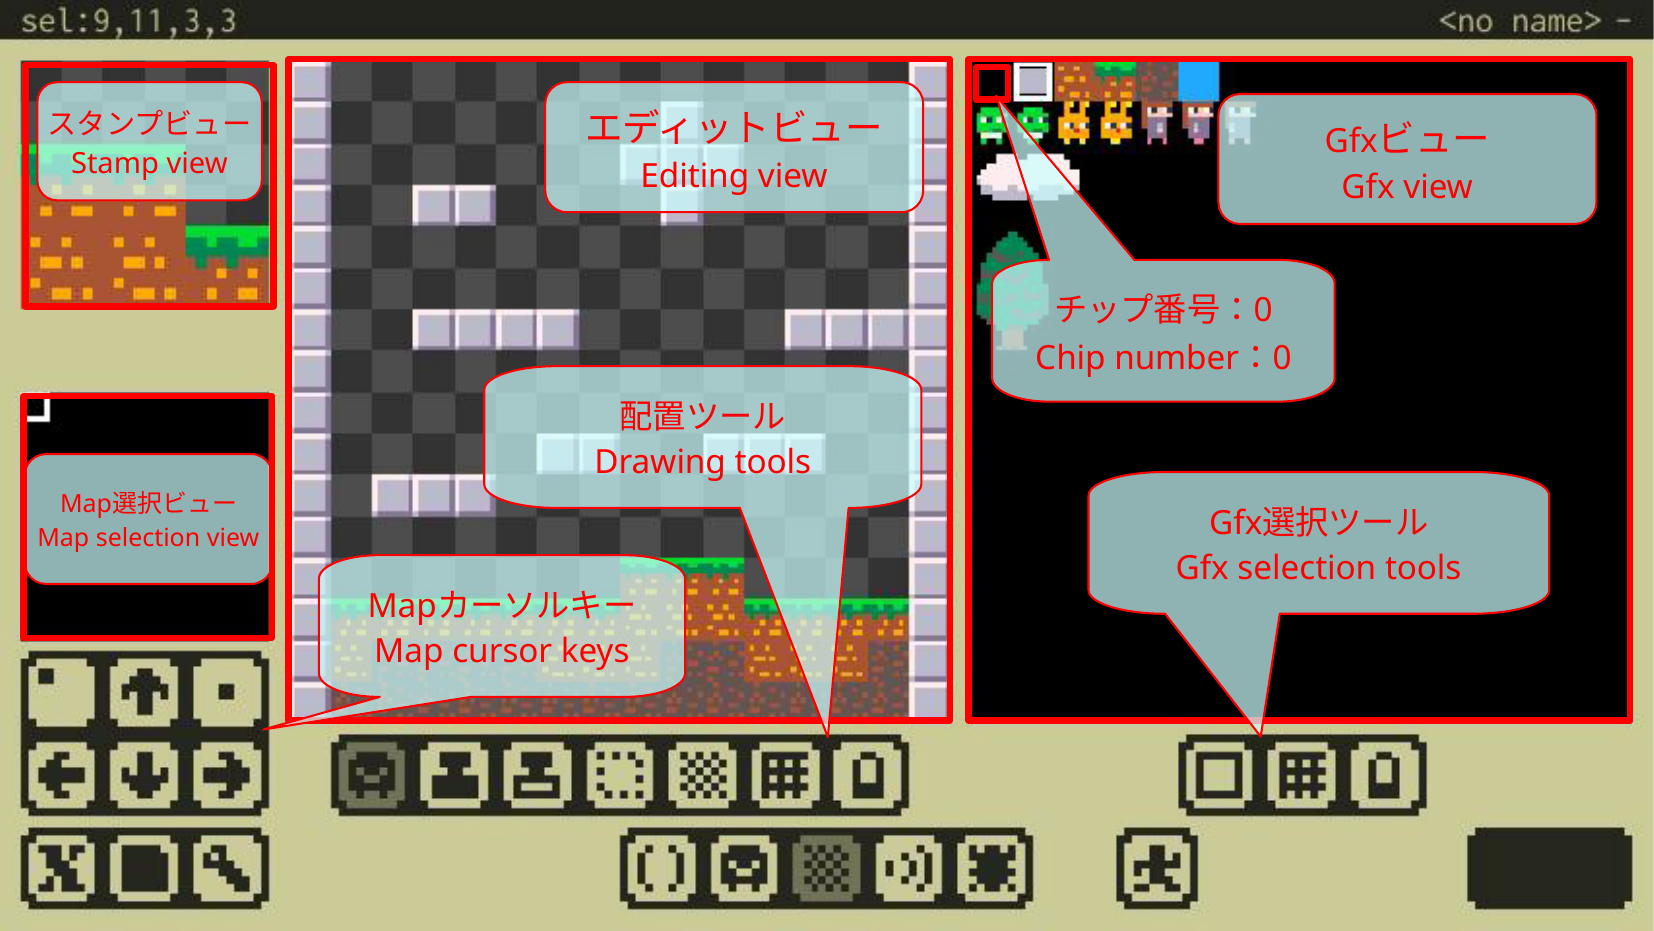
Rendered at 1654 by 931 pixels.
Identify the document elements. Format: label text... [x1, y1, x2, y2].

text_box [25, 64, 274, 307]
text_box [23, 395, 272, 638]
picture [0, 0, 1654, 931]
text_box 配置ツール Drawing tools [484, 366, 922, 738]
text_box Mapカーソルキー Map cursor keys [263, 555, 686, 730]
text_box [288, 59, 950, 721]
text_box [968, 59, 1630, 721]
text_box チップ番号：0 Chip number：0 [992, 95, 1335, 402]
text_box エディットビュー Editing view [545, 82, 924, 213]
text_box Gfx選択ツール Gfx selection tools [1088, 471, 1550, 737]
